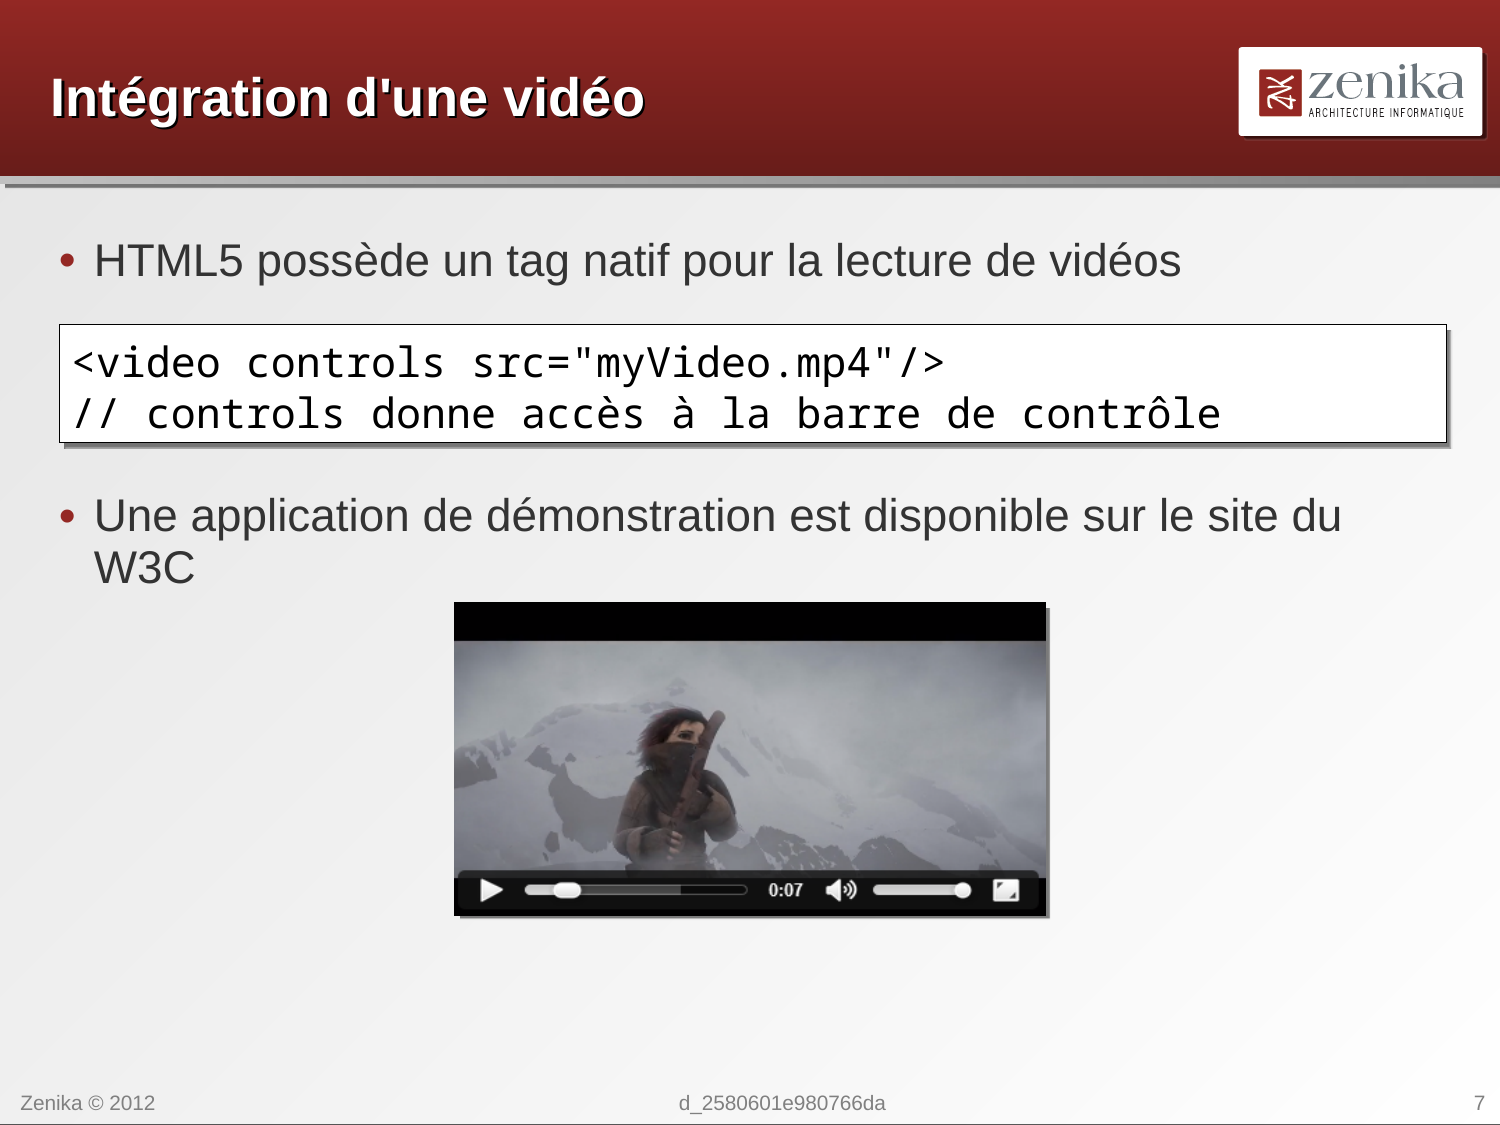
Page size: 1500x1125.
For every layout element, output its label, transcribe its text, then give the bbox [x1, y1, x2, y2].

list HTML5 possède un tag natif pour la lecture de vidéos Une application de démonstration est disponible sur le site du W3C [59, 234, 1444, 324]
title Intégration d'une vidéo [50, 15, 1206, 180]
text_box <video controls src="myVideo.mp4"/> // controls donne accès à la barre de contrôle [59, 324, 1447, 443]
list HTML5 possède un tag natif pour la lecture de vidéos Une application de démonstration est disponible sur le site du W3C [59, 443, 1444, 1063]
picture [454, 602, 1046, 916]
picture [1257, 58, 1464, 125]
